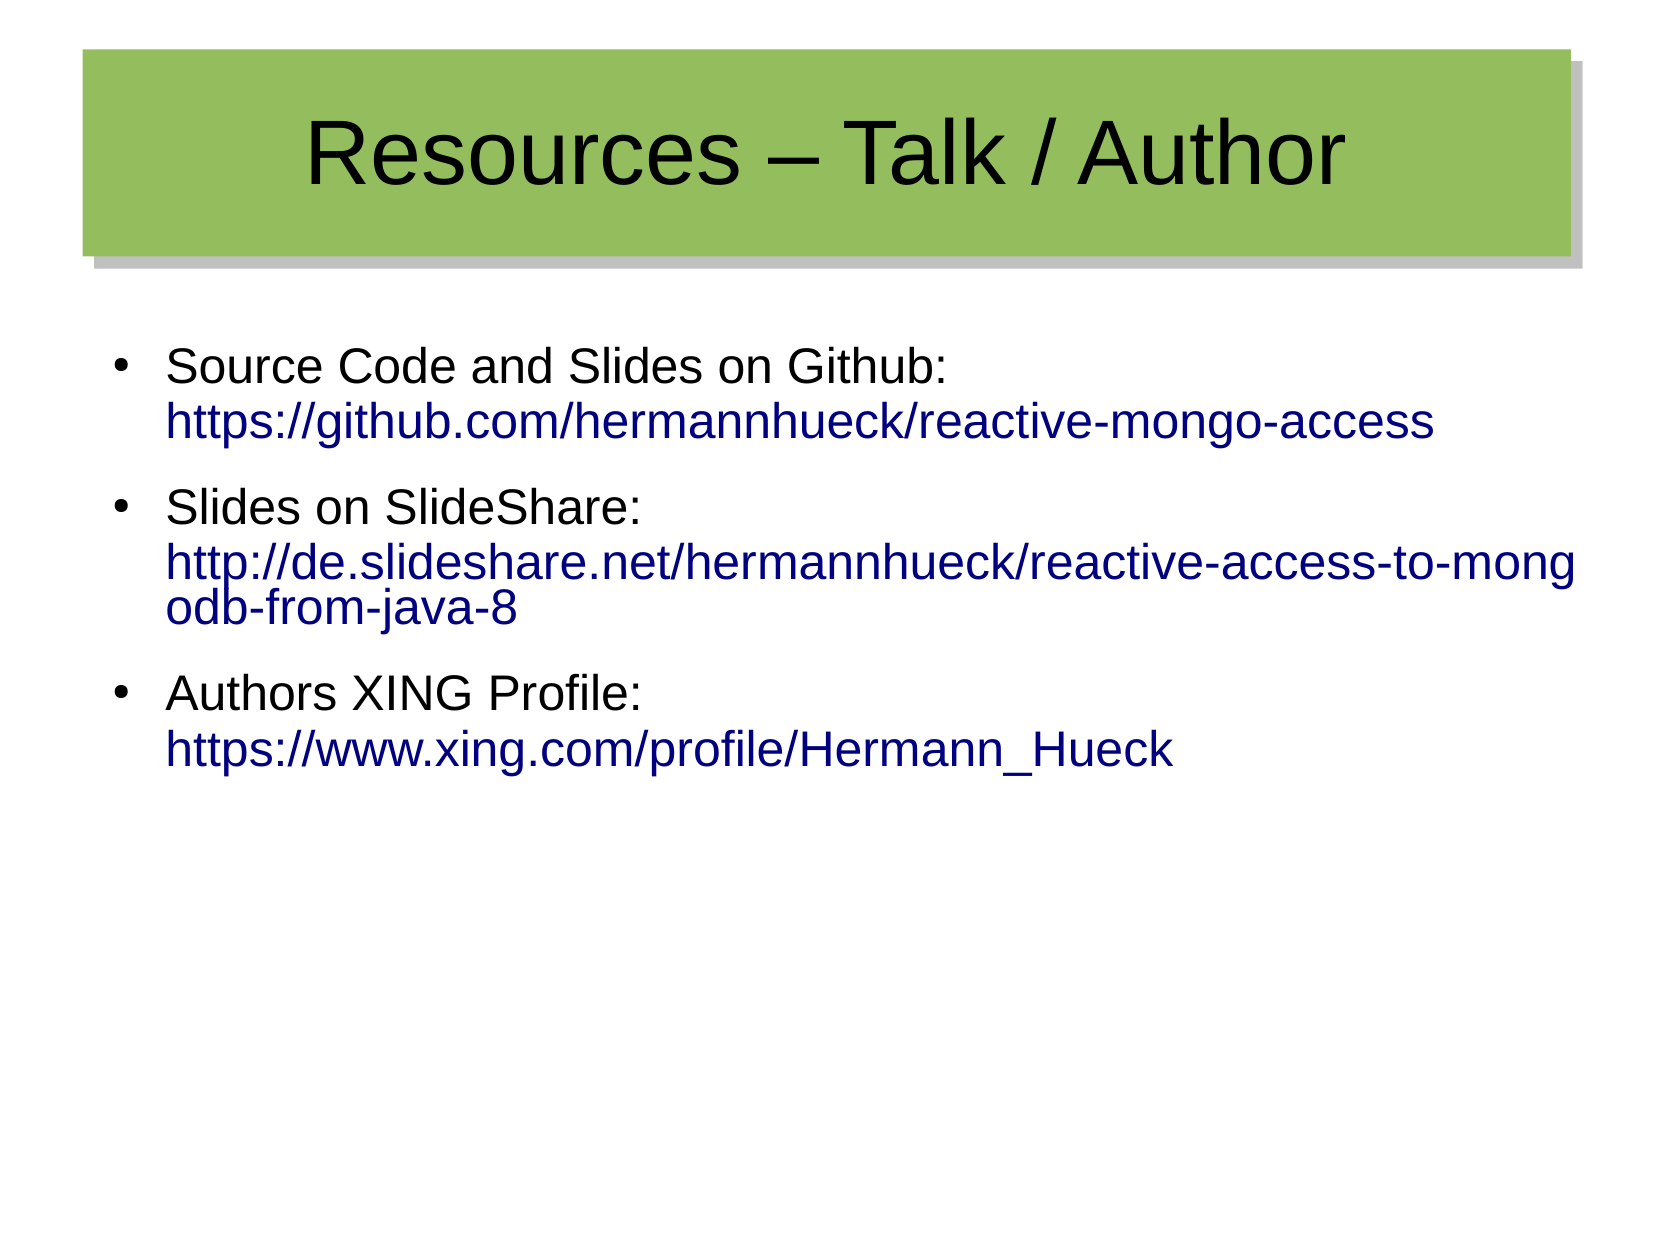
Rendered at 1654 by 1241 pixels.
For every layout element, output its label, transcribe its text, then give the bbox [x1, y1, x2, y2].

title Resources – Talk / Author [82, 49, 1571, 257]
list Source Code and Slides on Github: https://github.com/hermannhueck/reactive-mongo-access Slides on SlideShare: http://de.slideshare.net/hermannhueck/reactive-access-to-mongodb-from-java-8 Authors XING Profile: https://www.xing.com/profile/Hermann_Hueck [94, 337, 1583, 1123]
